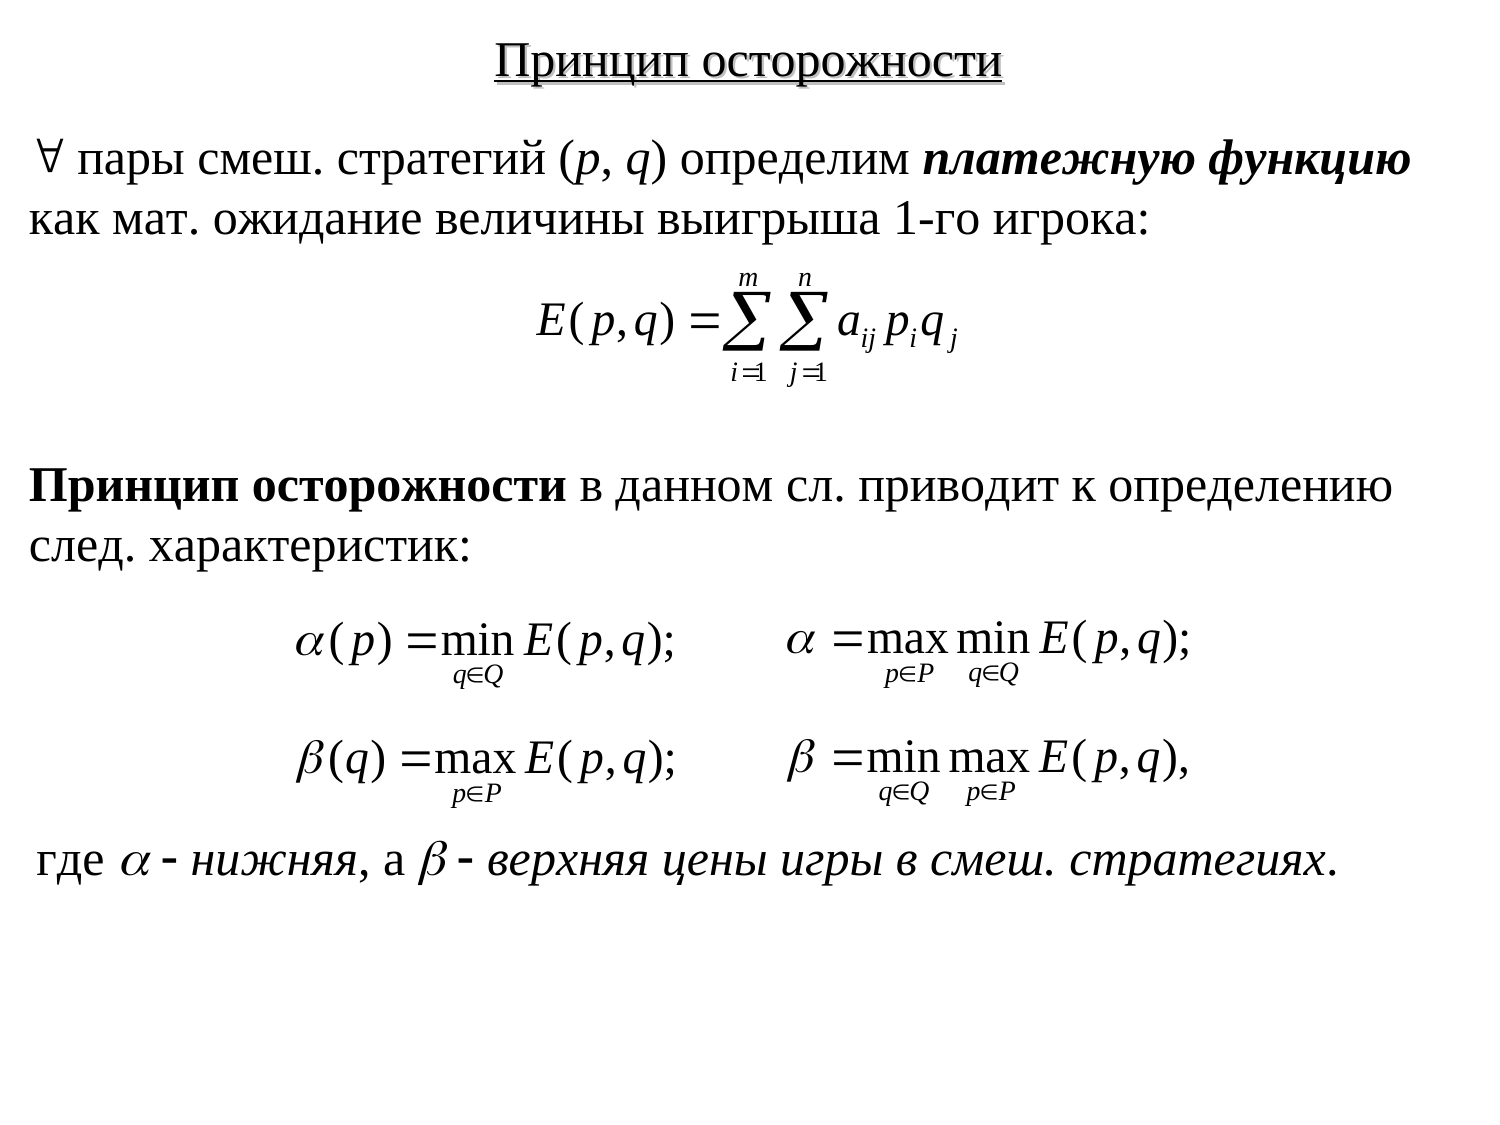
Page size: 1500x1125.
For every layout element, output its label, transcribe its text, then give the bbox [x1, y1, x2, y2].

chart [778, 723, 1199, 817]
text_box Принцип осторожности в данном сл. приводит к определению след. характеристик: [14, 443, 1483, 580]
text_box Принцип осторожности [479, 18, 1031, 95]
chart [289, 607, 683, 700]
chart [780, 605, 1197, 698]
text_box  пары смеш. стратегий (p, q) определим платежную функцию как мат. ожидание величины выигрыша 1-го игрока: [14, 116, 1483, 253]
chart [287, 725, 685, 818]
text_box где   нижняя, а   верхняя цены игры в смеш. стратегиях. [21, 818, 1367, 894]
chart [527, 255, 973, 396]
